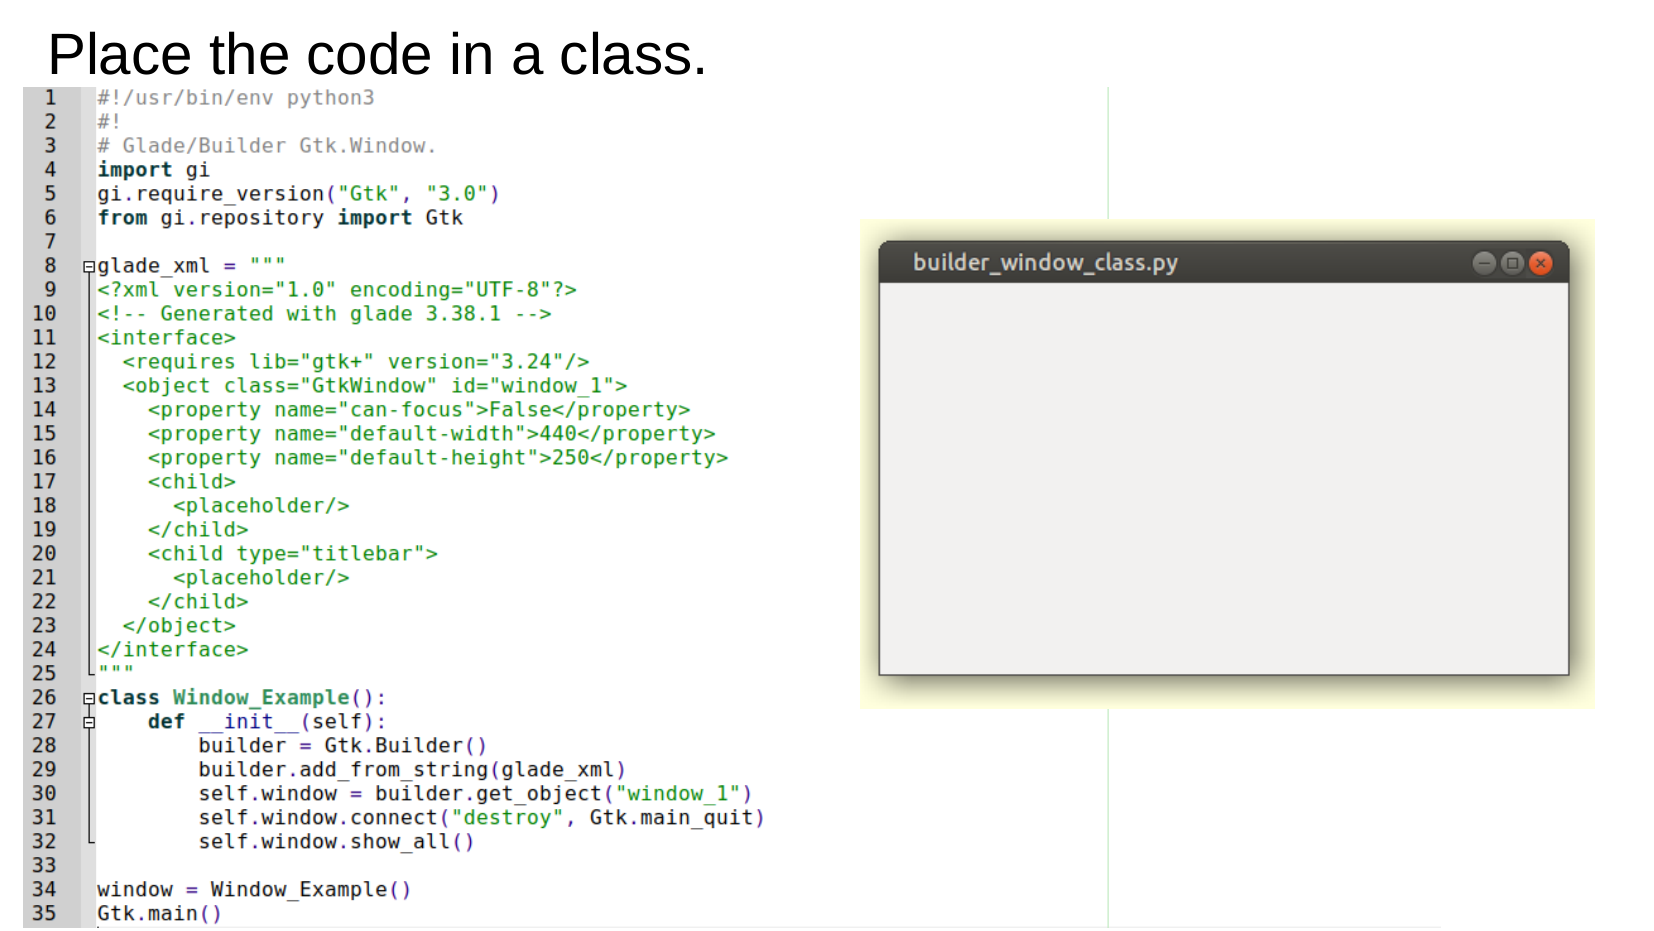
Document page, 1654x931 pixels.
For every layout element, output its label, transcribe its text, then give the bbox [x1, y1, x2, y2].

picture [23, 87, 1595, 929]
title Place the code in a class. [47, 16, 1571, 92]
